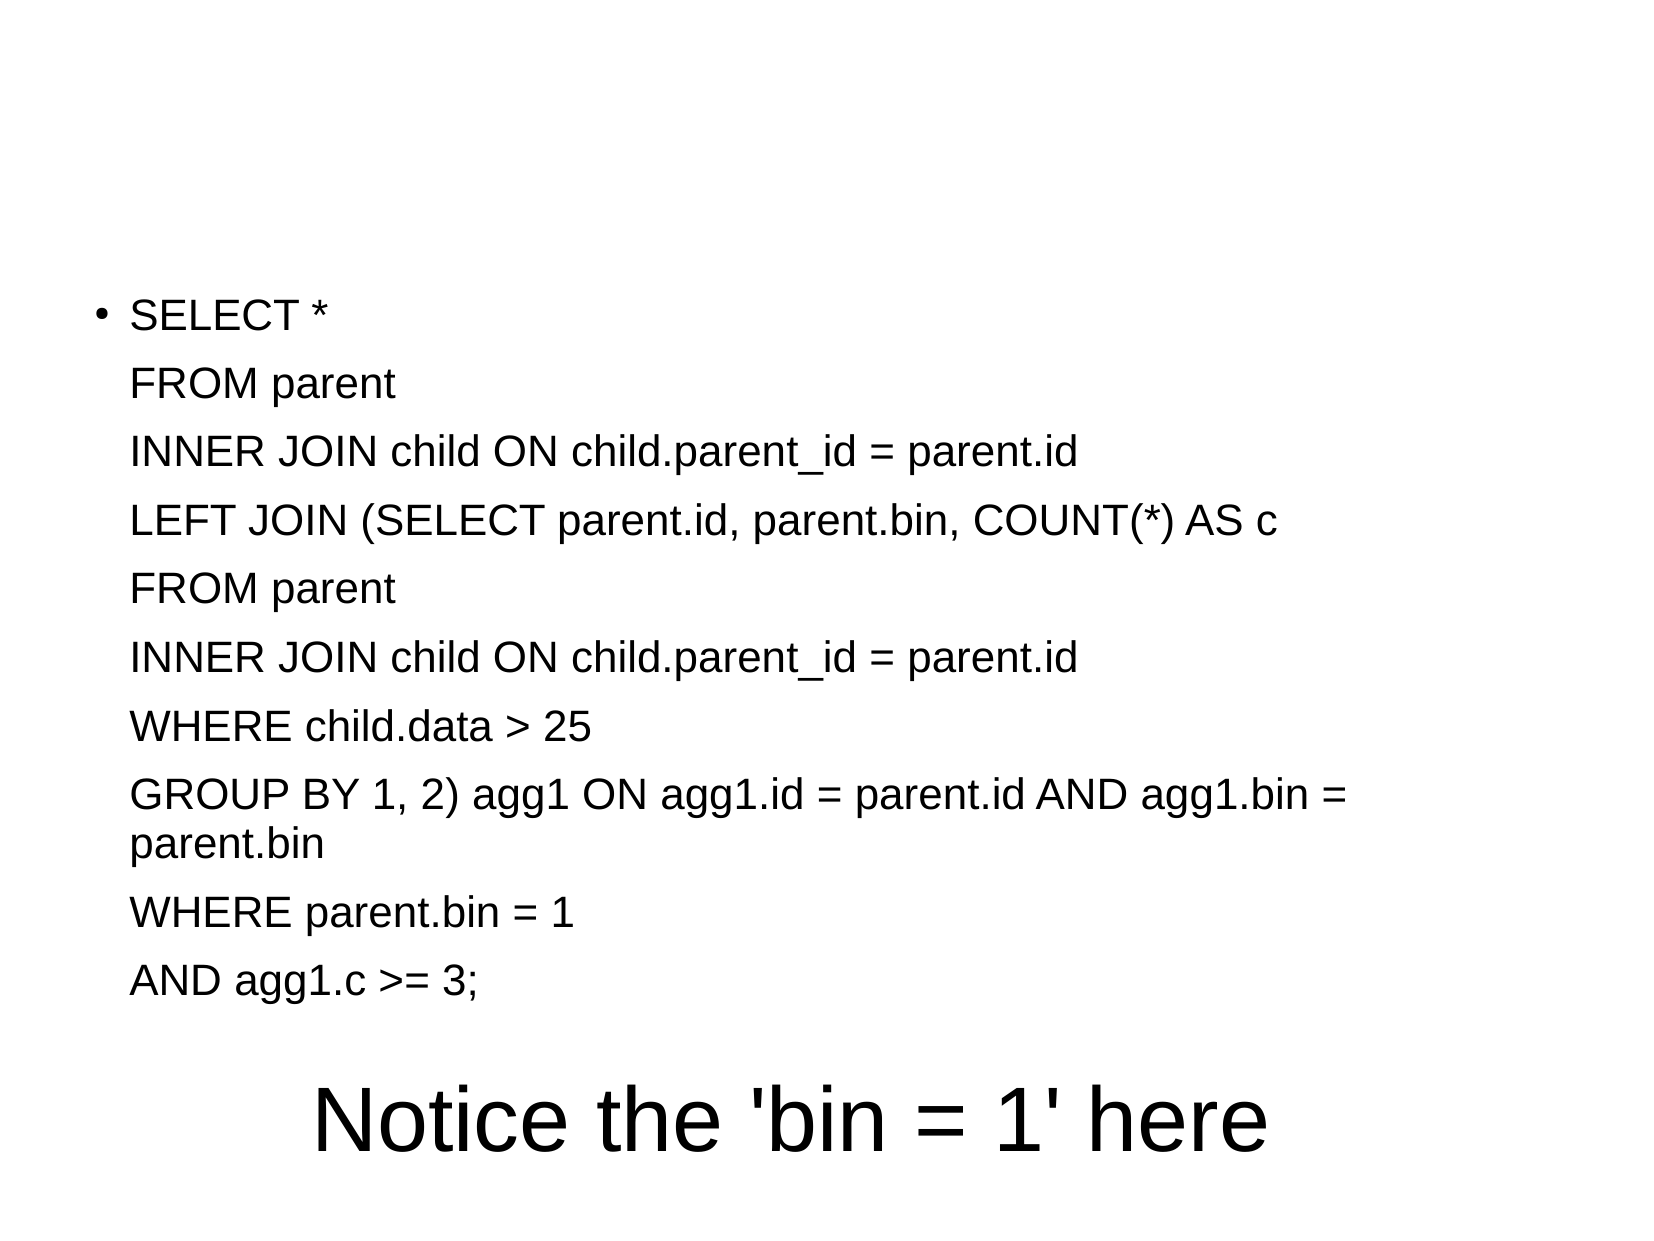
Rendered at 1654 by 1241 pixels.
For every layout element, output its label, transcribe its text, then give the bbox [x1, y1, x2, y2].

list SELECT * FROM parent INNER JOIN child ON child.parent_id = parent.id LEFT JOIN (SELECT parent.id, parent.bin, COUNT(*) AS c FROM parent INNER JOIN child ON child.parent_id = parent.id WHERE child.data > 25 GROUP BY 1, 2) agg1 ON agg1.id = parent.id AND agg1.bin = parent.bin WHERE parent.bin = 1 AND agg1.c >= 3; [82, 290, 1538, 1010]
title Notice the 'bin = 1' here [47, 1015, 1536, 1223]
